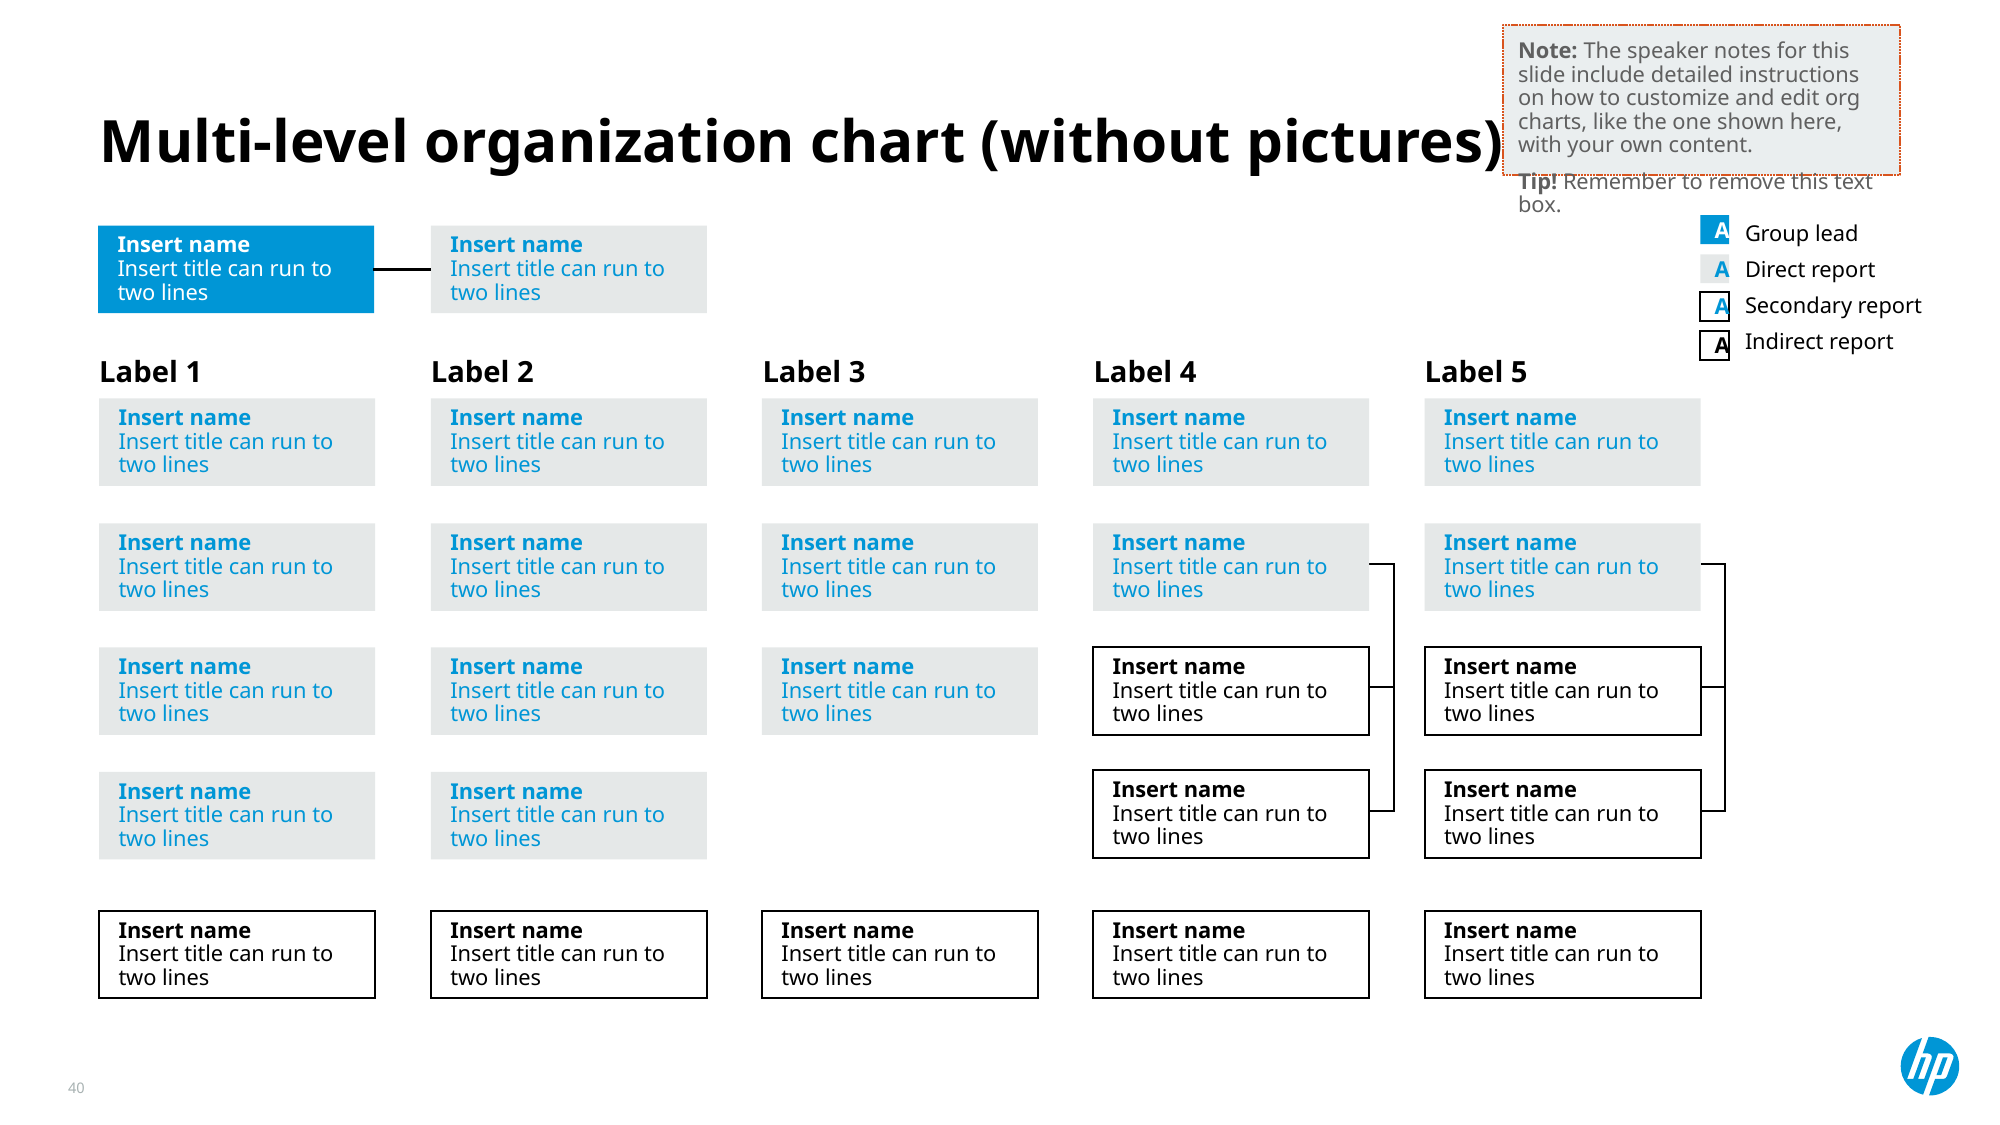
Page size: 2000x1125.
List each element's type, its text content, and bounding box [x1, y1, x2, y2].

text_box Insert name Insert title can run to two lines [1424, 647, 1701, 735]
text_box Insert name Insert title can run to two lines [1093, 910, 1370, 999]
text_box Insert name Insert title can run to two lines [430, 910, 707, 999]
text_box Insert name Insert title can run to two lines [1093, 398, 1370, 486]
text_box Insert name Insert title can run to two lines [99, 771, 376, 860]
text_box Label 5 [1424, 338, 1701, 389]
text_box Note: The speaker notes for this slide include detailed instructions on how to customize and edit org charts, like the one shown here, with your own content. Tip! Remember to remove this text box. [1503, 24, 1901, 175]
text_box Label 4 [1093, 338, 1370, 389]
text_box A [1700, 254, 1730, 284]
text_box Insert name Insert title can run to two lines [1424, 910, 1701, 999]
text_box Insert name Insert title can run to two lines [99, 910, 376, 999]
text_box Insert name Insert title can run to two lines [1424, 770, 1701, 858]
text_box Insert name Insert title can run to two lines [98, 225, 375, 314]
text_box Insert name Insert title can run to two lines [761, 398, 1038, 486]
text_box A [1700, 291, 1730, 321]
text_box Insert name Insert title can run to two lines [430, 647, 707, 735]
text_box Group lead Direct report Secondary report Indirect report [1745, 222, 1933, 363]
text_box Insert name Insert title can run to two lines [430, 523, 707, 611]
text_box Insert name Insert title can run to two lines [1424, 523, 1701, 611]
text_box Insert name Insert title can run to two lines [99, 523, 376, 611]
text_box Label 2 [430, 338, 707, 389]
text_box Insert name Insert title can run to two lines [761, 523, 1038, 611]
text_box Insert name Insert title can run to two lines [1093, 770, 1370, 858]
text_box Insert name Insert title can run to two lines [1093, 523, 1370, 611]
text_box Insert name Insert title can run to two lines [761, 910, 1038, 999]
text_box Label 3 [762, 338, 1038, 389]
text_box Insert name Insert title can run to two lines [761, 647, 1038, 735]
text_box A [1700, 215, 1730, 245]
text_box Label 1 [99, 338, 430, 389]
slide_number <number> [34, 1062, 85, 1099]
text_box A [1700, 330, 1730, 360]
text_box Insert name Insert title can run to two lines [1424, 398, 1701, 486]
text_box Insert name Insert title can run to two lines [430, 771, 707, 860]
text_box Insert name Insert title can run to two lines [430, 225, 707, 314]
text_box Insert name Insert title can run to two lines [99, 398, 376, 486]
title Multi-level organization chart (without pictures) [99, 50, 1503, 175]
text_box Insert name Insert title can run to two lines [99, 647, 376, 735]
text_box Insert name Insert title can run to two lines [1093, 647, 1370, 735]
text_box Insert name Insert title can run to two lines [430, 398, 707, 486]
